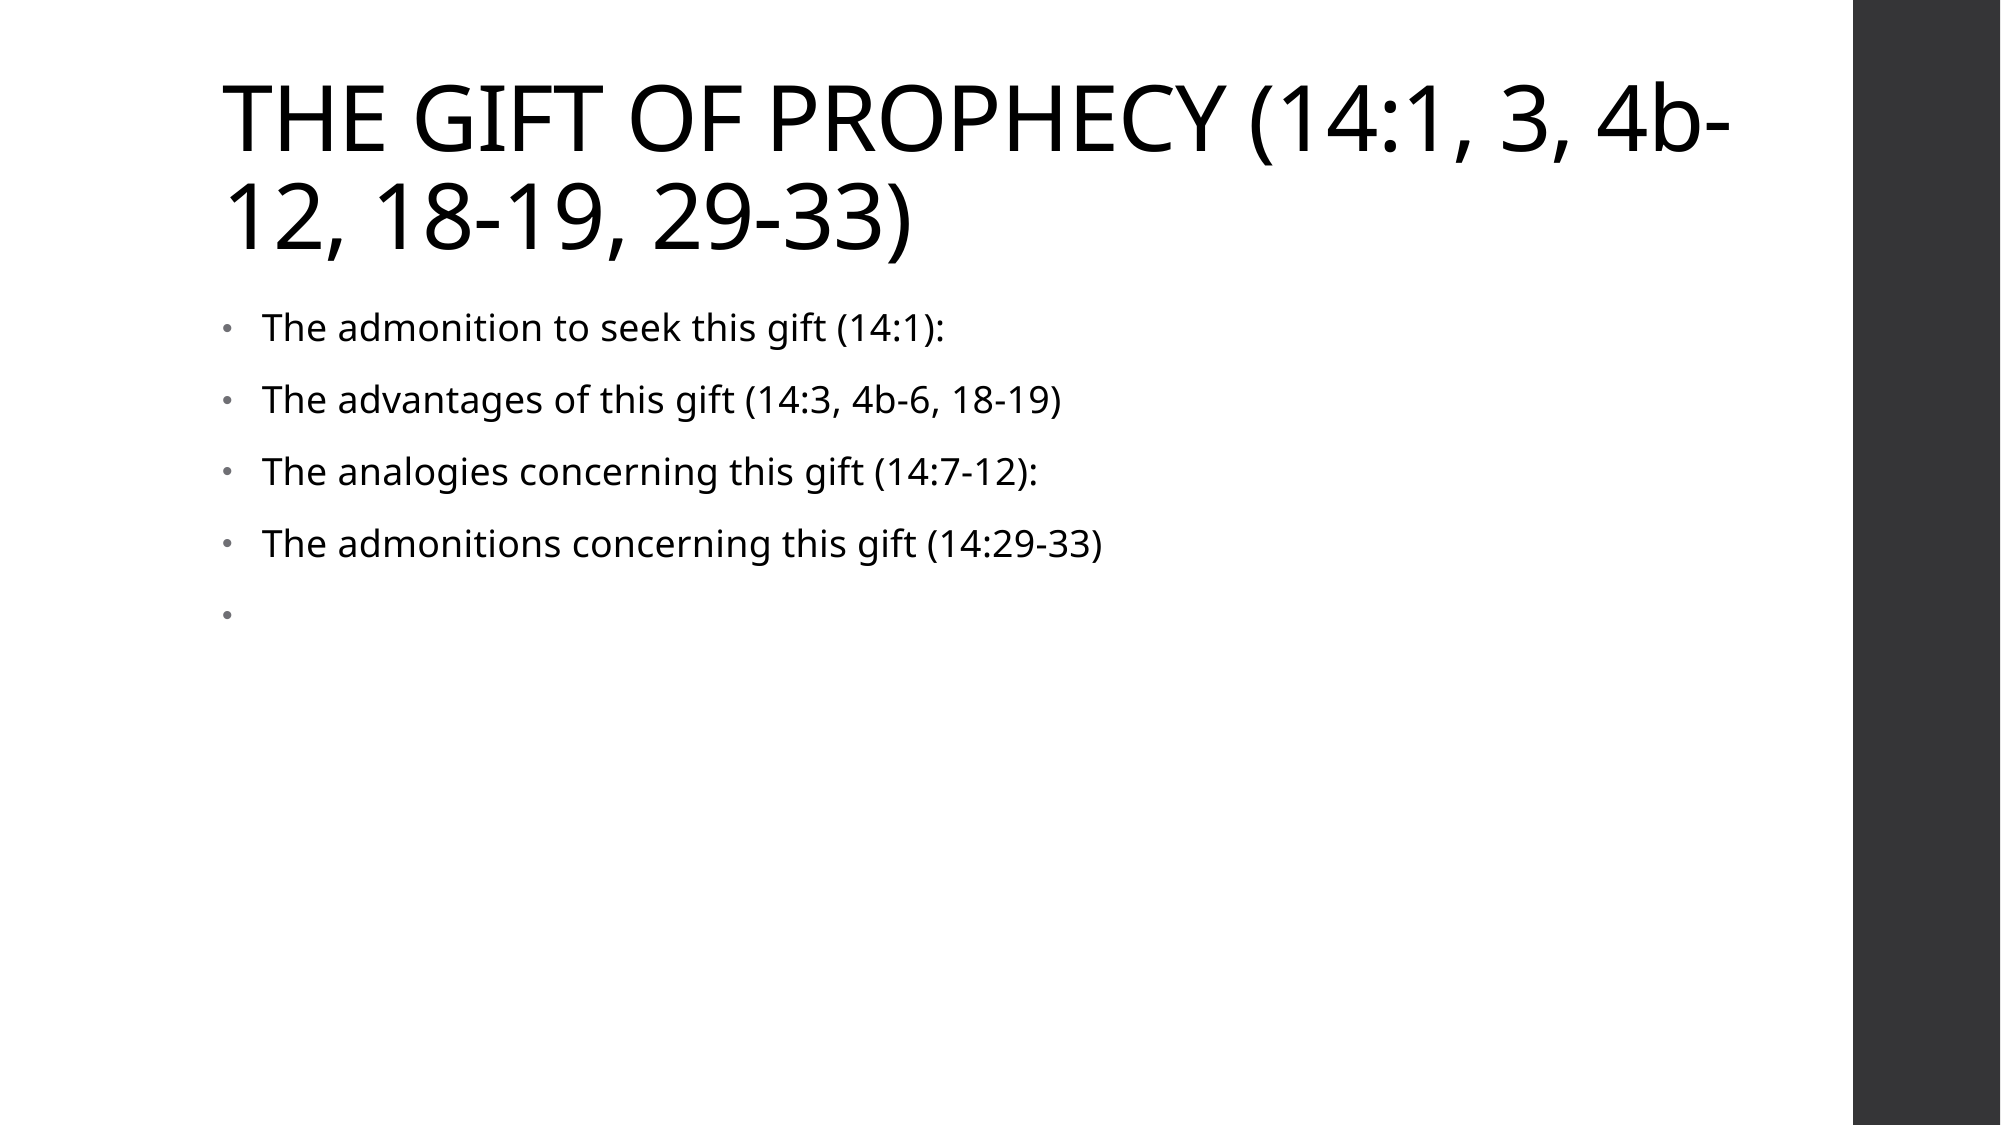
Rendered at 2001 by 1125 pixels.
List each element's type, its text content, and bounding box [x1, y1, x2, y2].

list The admonition to seek this gift (14:1): The advantages of this gift (14:3, 4b-6, 18-19) The analogies concerning this gift (14:7-12): The admonitions concerning this gift (14:29-33) [206, 299, 1617, 1014]
title THE GIFT OF PROPHECY (14:1, 3, 4b-12, 18-19, 29-33) [206, 60, 1797, 278]
